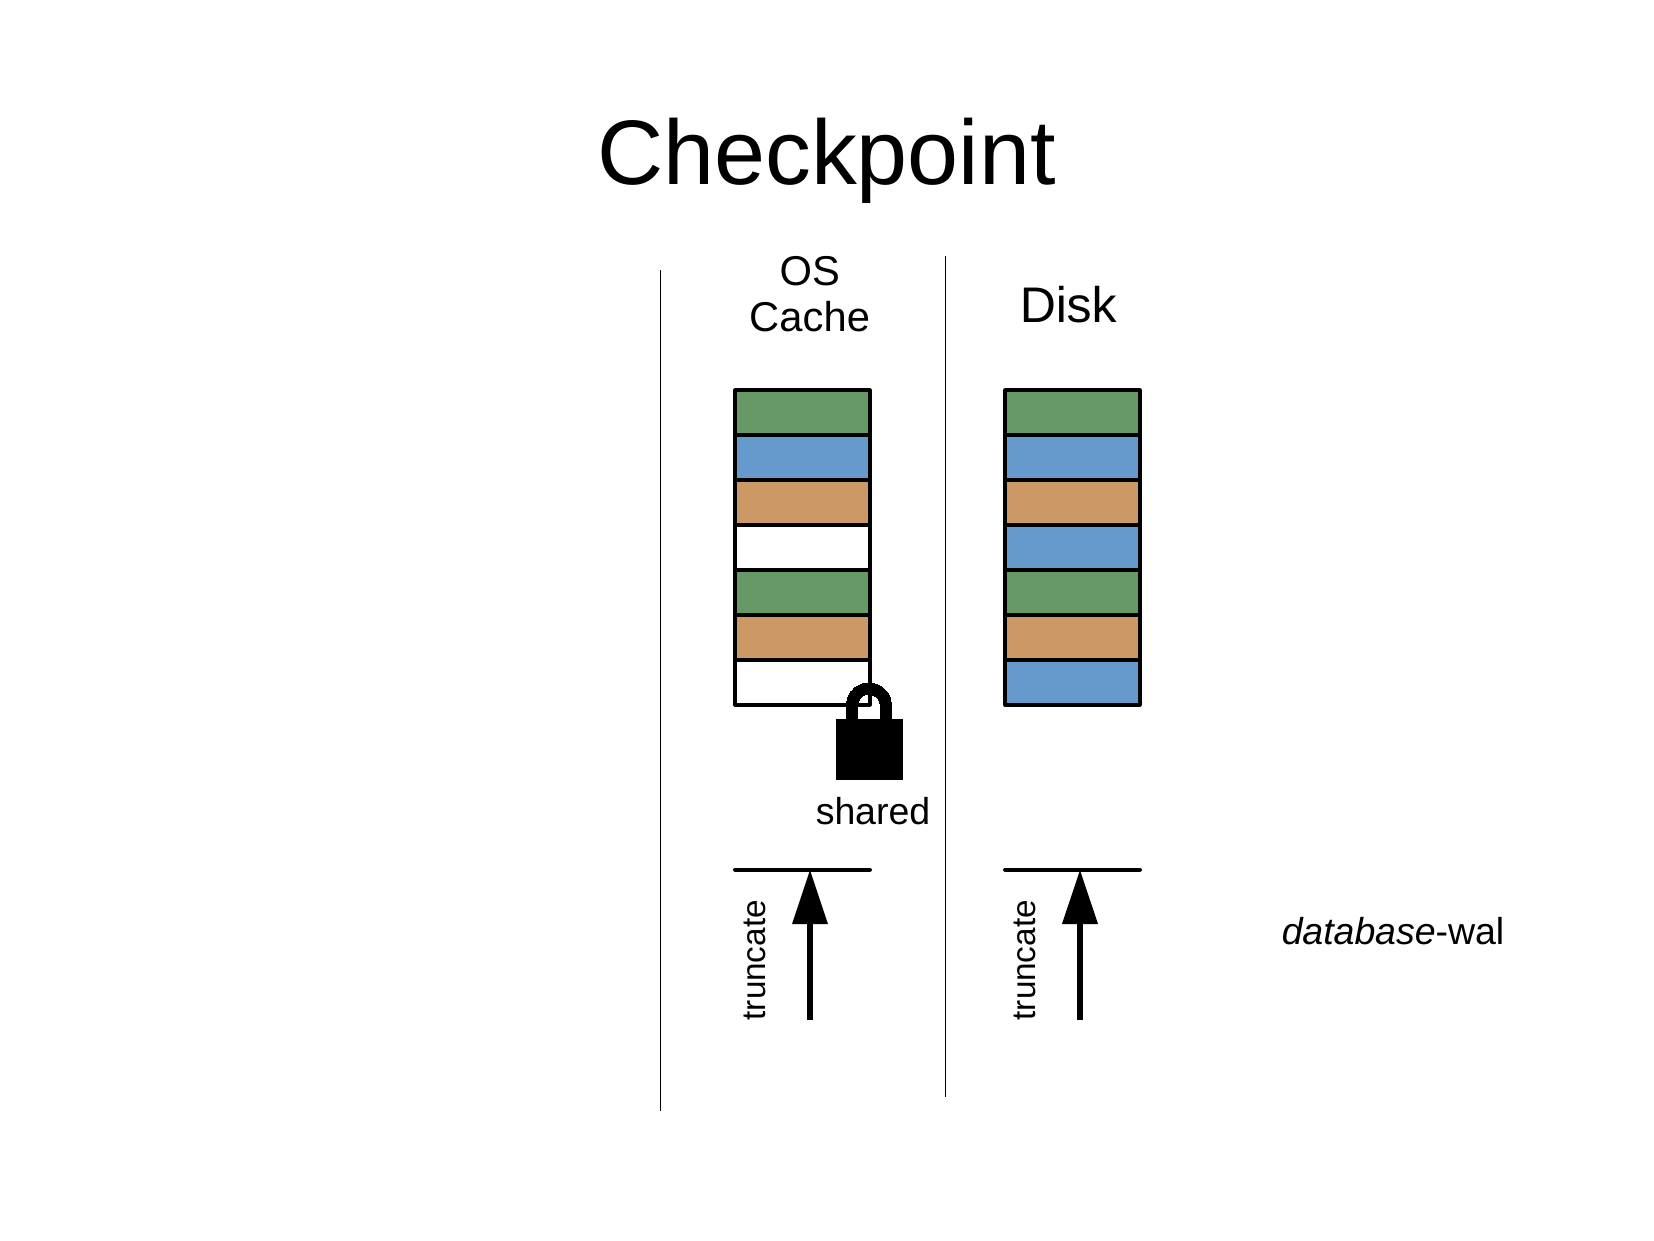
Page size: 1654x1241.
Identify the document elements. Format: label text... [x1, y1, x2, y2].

text_box shared [801, 783, 946, 840]
text_box Disk [1005, 270, 1132, 342]
text_box truncate [997, 885, 1051, 1035]
text_box database-wal [1267, 903, 1576, 961]
title Checkpoint [82, 49, 1571, 257]
text_box truncate [727, 885, 781, 1035]
text_box OS Cache [734, 240, 916, 349]
text_box [1005, 390, 1141, 706]
text_box [735, 390, 903, 780]
